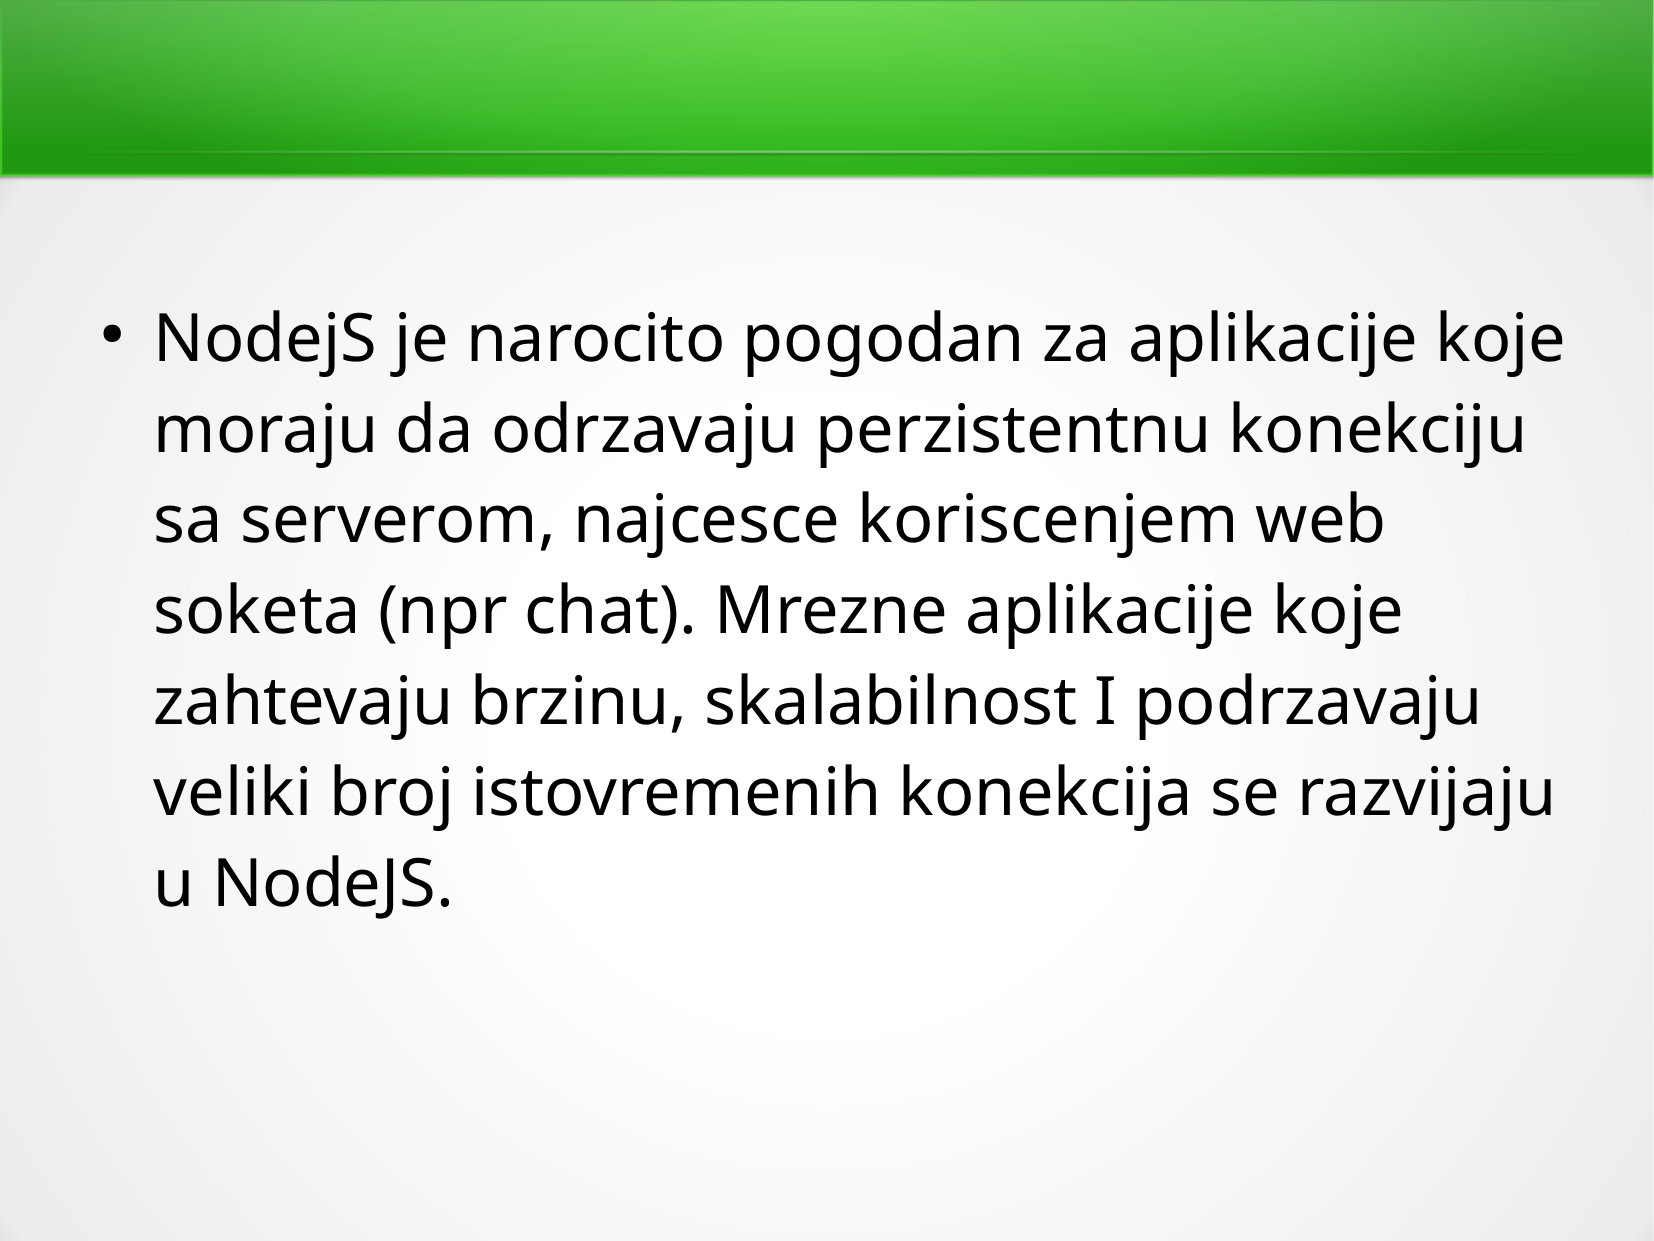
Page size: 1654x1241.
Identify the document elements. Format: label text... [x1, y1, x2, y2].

list NodejS je narocito pogodan za aplikacije koje moraju da odrzavaju perzistentnu konekciju sa serverom, najcesce koriscenjem web soketa (npr chat). Mrezne aplikacije koje zahtevaju brzinu, skalabilnost I podrzavaju veliki broj istovremenih konekcija se razvijaju u NodeJS. [82, 290, 1606, 1216]
picture [0, 0, 1654, 1241]
